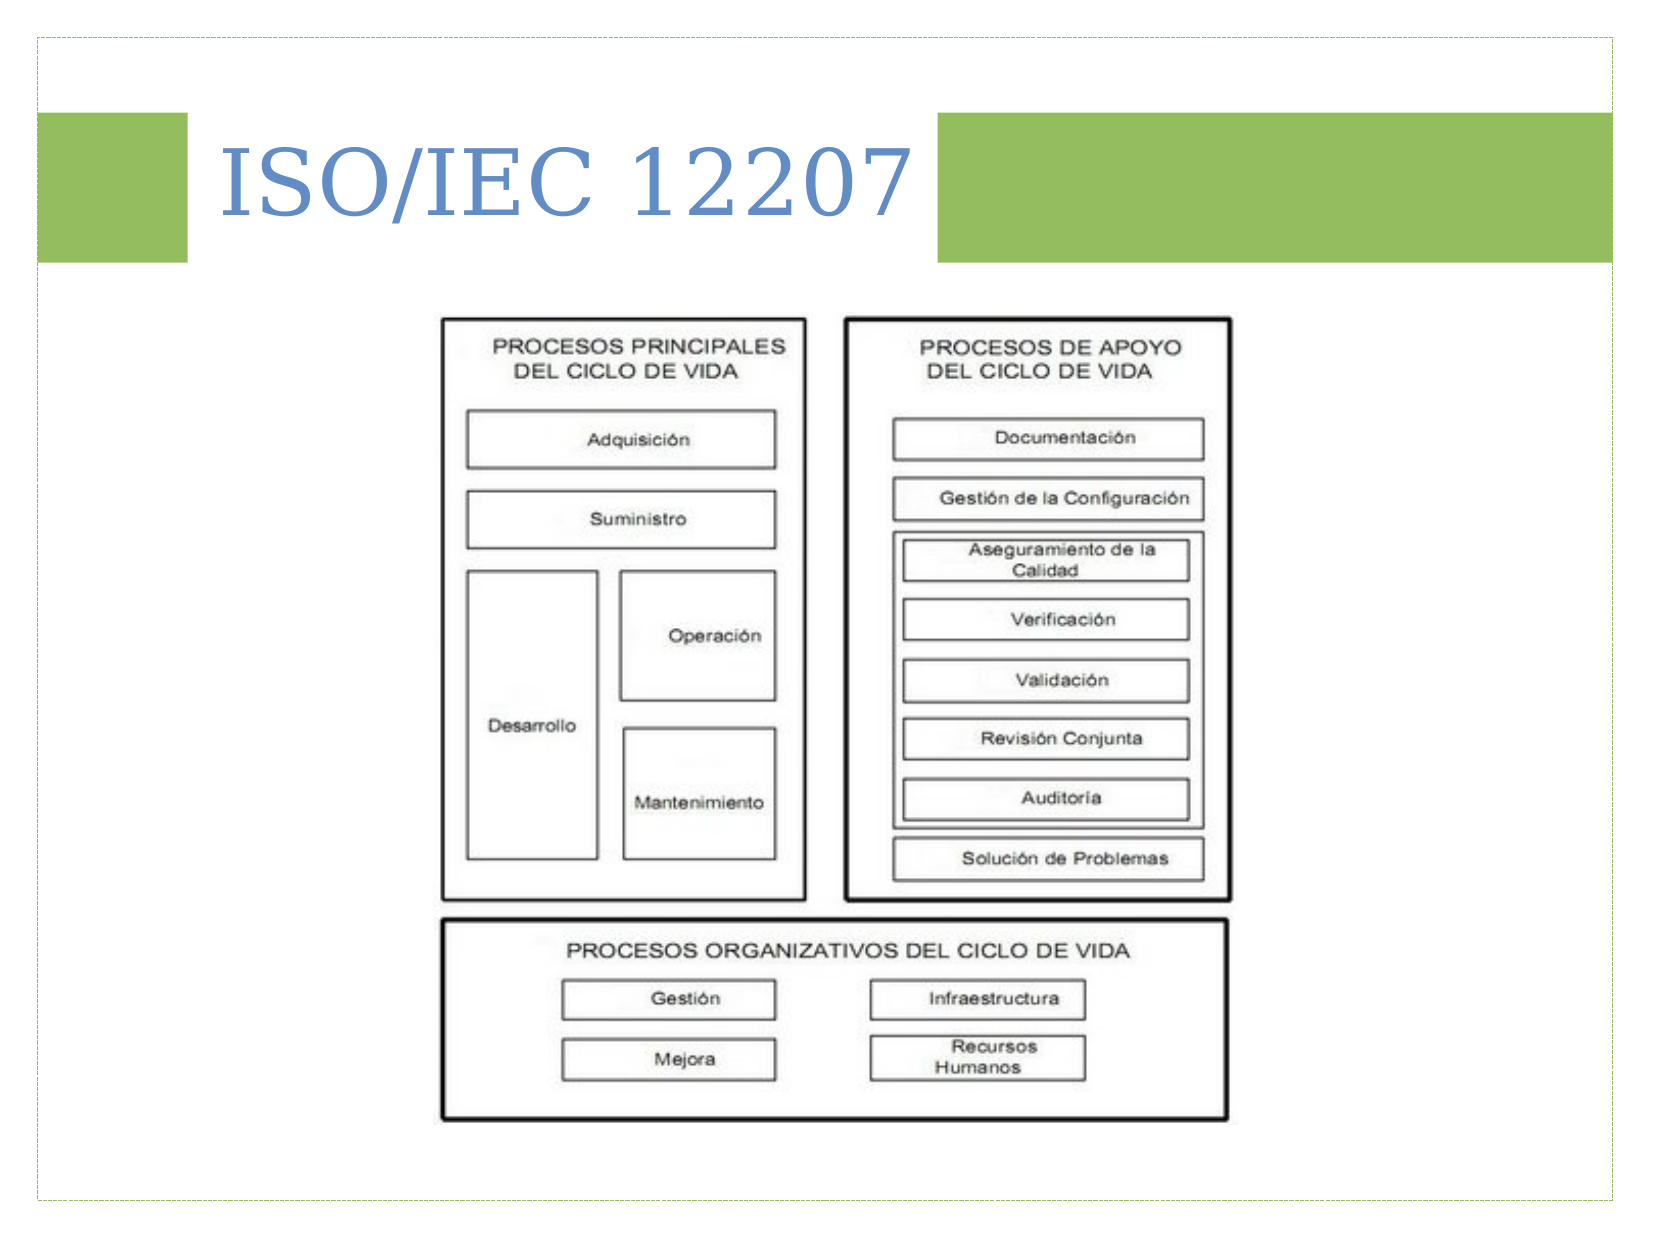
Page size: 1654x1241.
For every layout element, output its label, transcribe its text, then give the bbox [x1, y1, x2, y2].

text_box ISO/IEC 12207 [203, 123, 934, 245]
text_box [37, 112, 188, 263]
picture [433, 312, 1238, 1126]
text_box [937, 112, 1613, 263]
